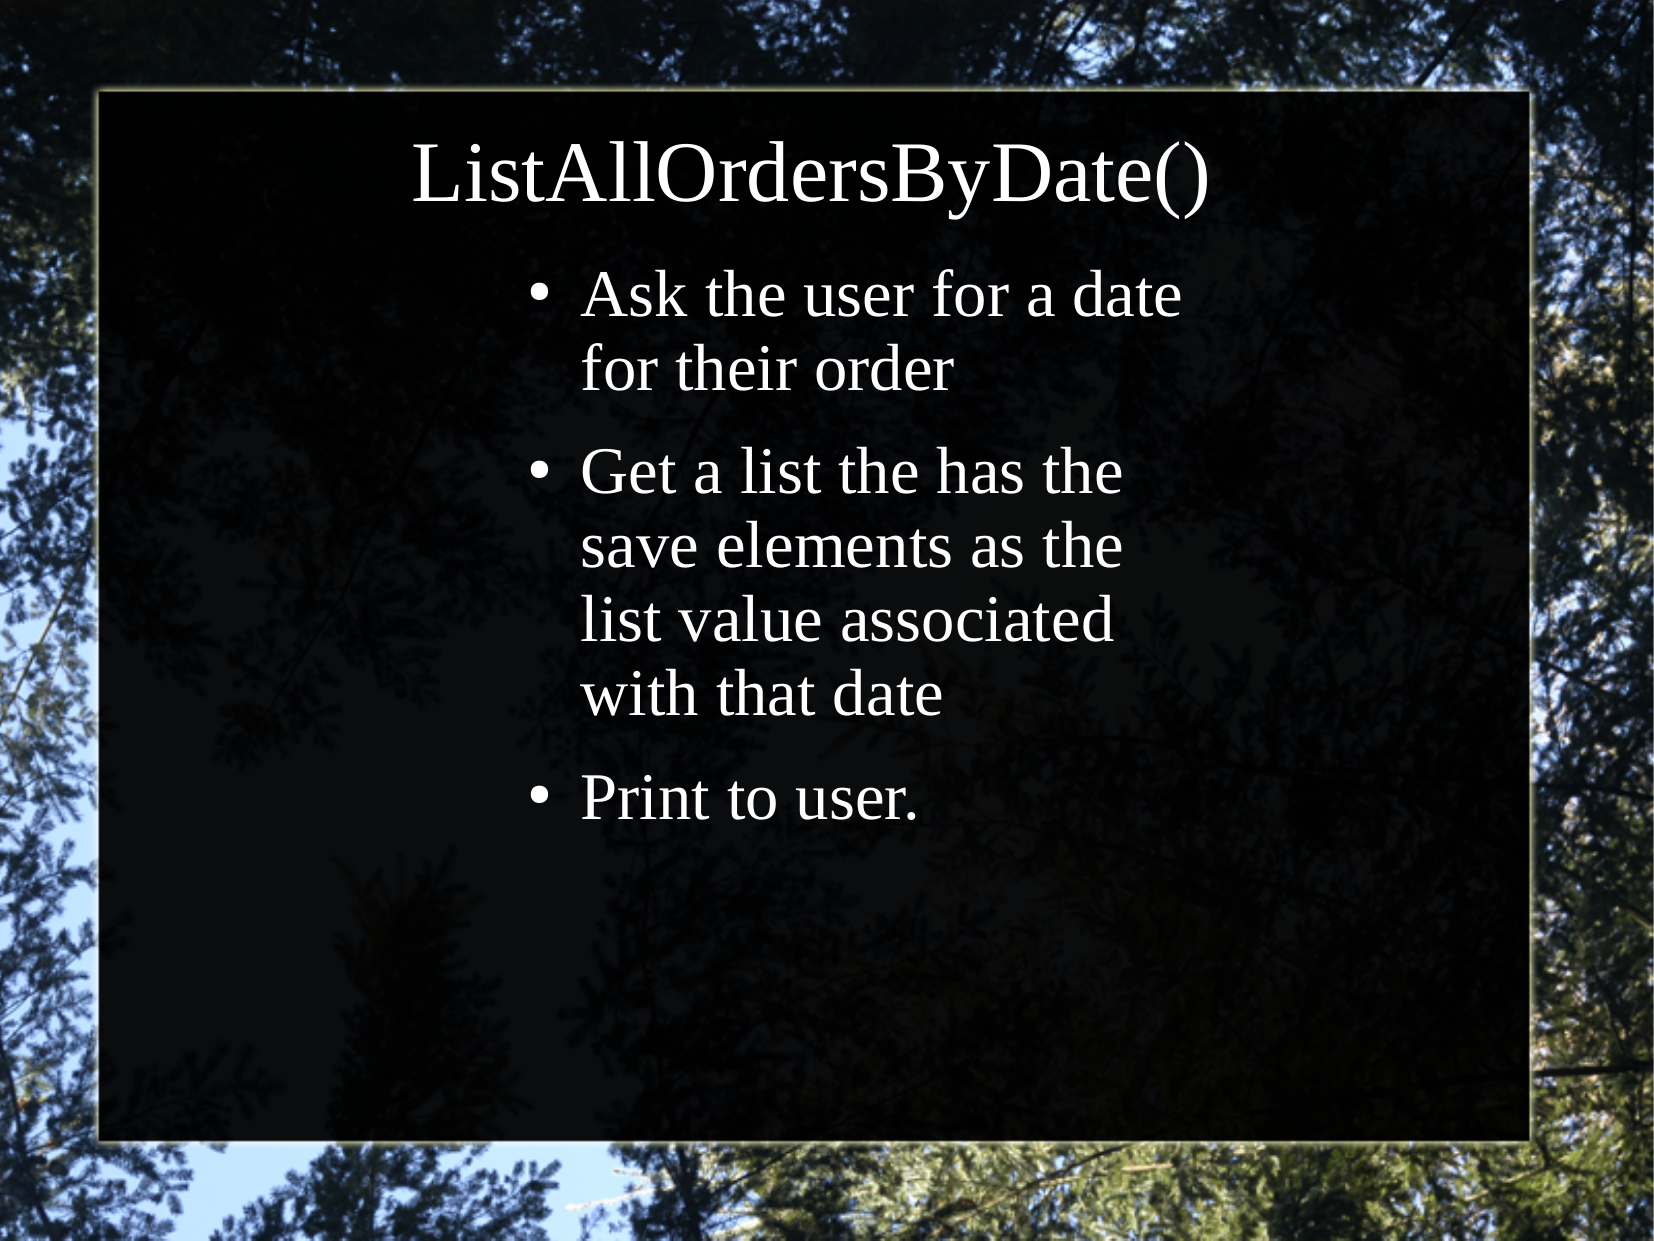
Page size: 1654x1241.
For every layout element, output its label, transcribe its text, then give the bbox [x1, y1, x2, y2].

list Ask the user for a date for their order Get a list the has the save elements as the list value associated with that date Print to user. [510, 256, 1217, 1089]
picture [0, 0, 1654, 1241]
title ListAllOrdersByDate() [88, 88, 1536, 257]
